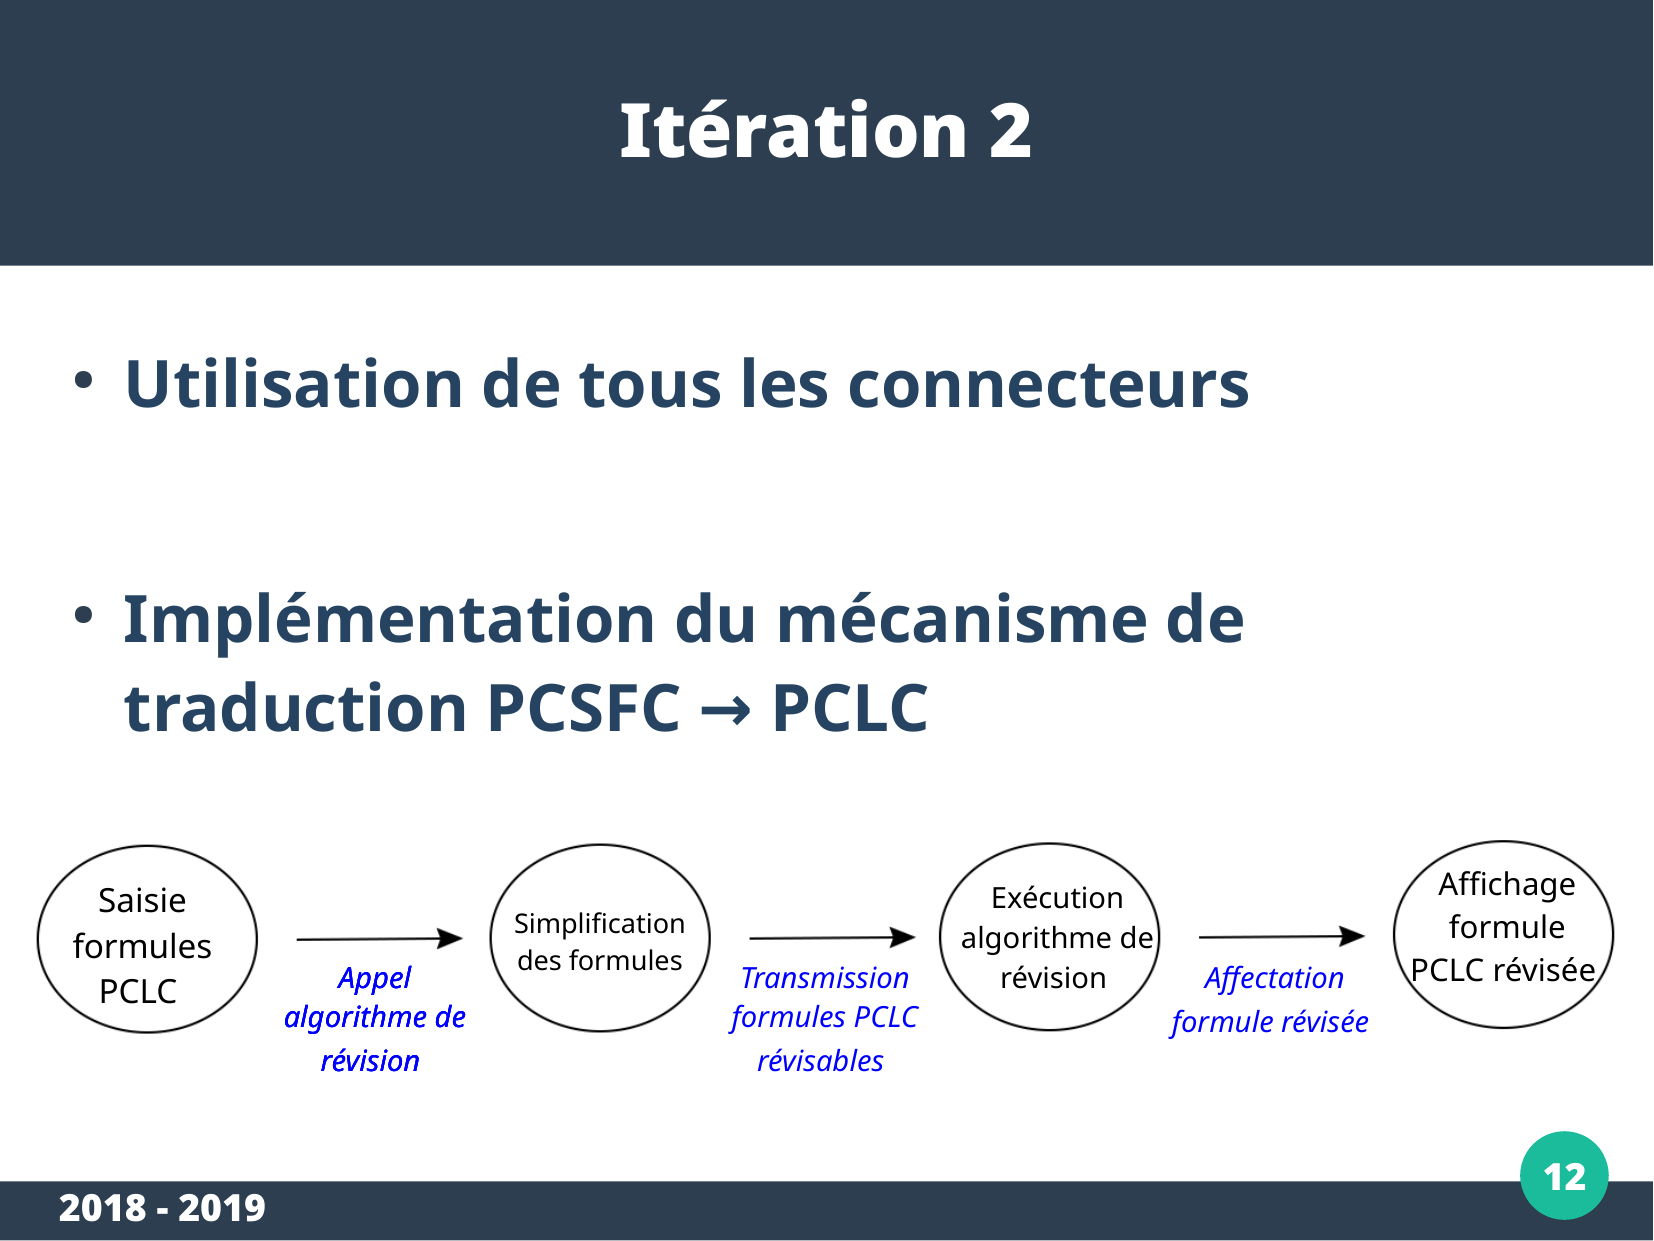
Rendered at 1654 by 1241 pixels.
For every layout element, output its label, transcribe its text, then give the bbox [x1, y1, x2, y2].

text_box Saisie formules PCLC [45, 870, 241, 1016]
text_box Appel algorithme de révision [255, 949, 496, 1081]
text_box Affichage formule PCLC révisée [1395, 855, 1621, 1015]
text_box Simplification des formules [480, 897, 721, 976]
text_box Transmission formules PCLC révisables [705, 949, 946, 1106]
picture [946, 991, 1155, 1052]
picture [496, 976, 705, 1052]
title Itération 2 [58, 49, 1594, 207]
text_box Affectation formule révisée [1155, 949, 1396, 1081]
picture [0, 823, 1636, 1052]
text_box Exécution algorithme de révision [945, 870, 1171, 991]
list Utilisation de tous les connecteurs Implémentation du mécanisme de traduction PCSFC → PCLC [54, 253, 1590, 751]
